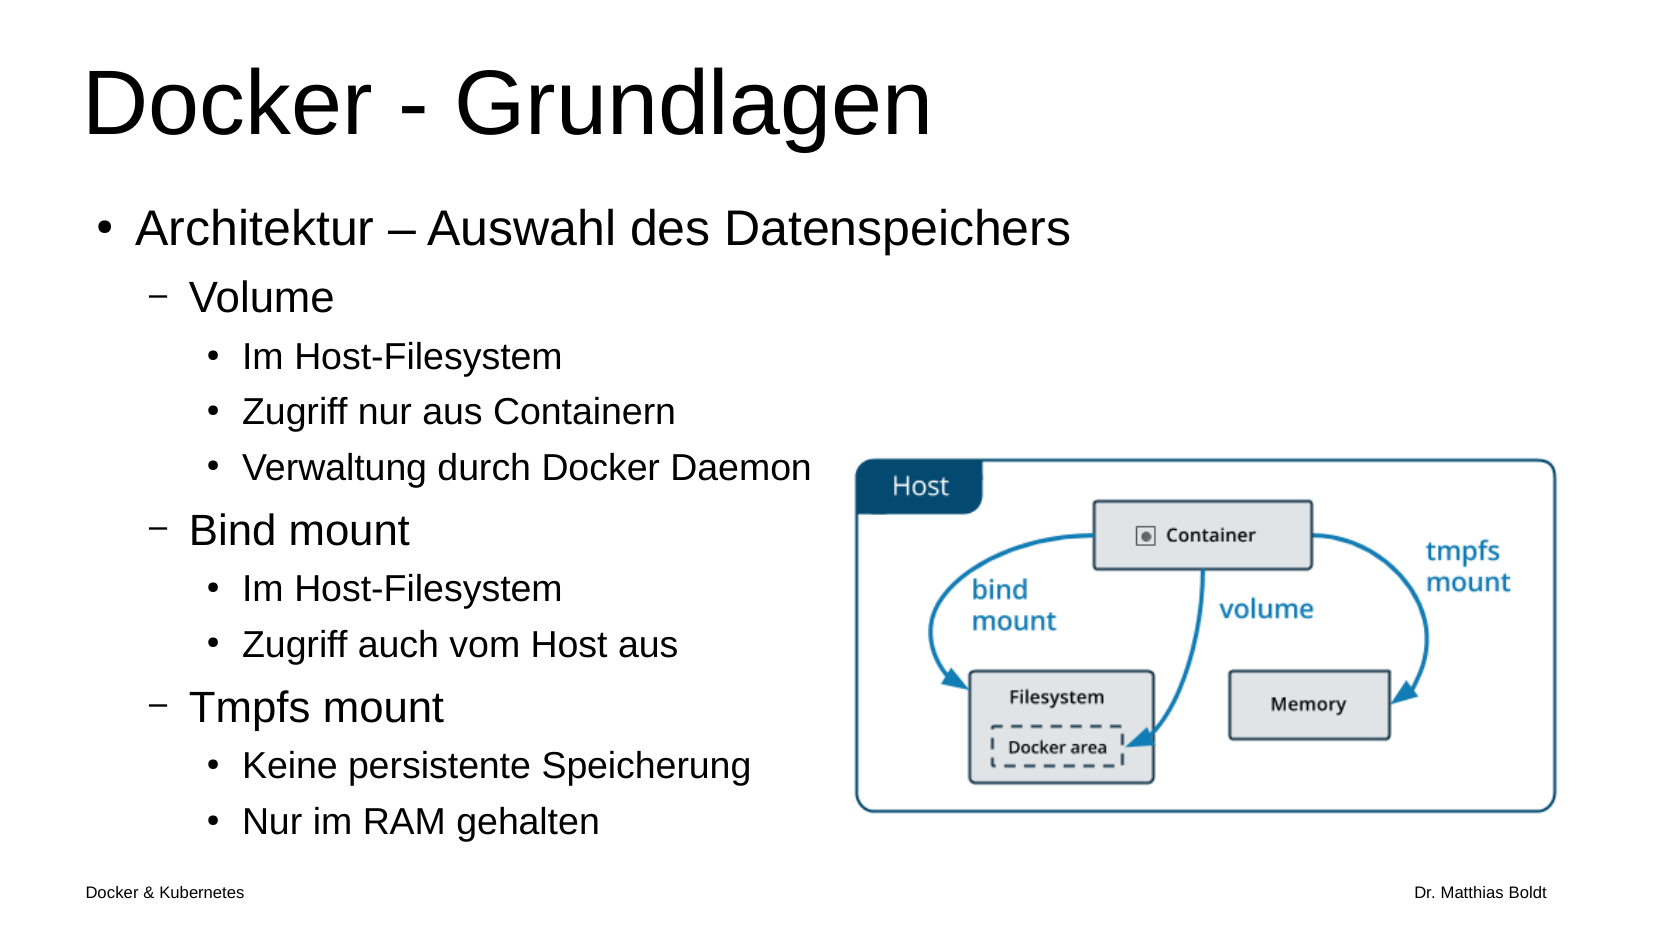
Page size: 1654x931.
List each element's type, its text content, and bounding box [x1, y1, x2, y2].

title Docker - Grundlagen [82, 25, 1571, 181]
list Architektur – Auswahl des Datenspeichers Volume Im Host-Filesystem Zugriff nur aus Containern Verwaltung durch Docker Daemon Bind mount Im Host-Filesystem Zugriff auch vom Host aus Tmpfs mount Keine persistente Speicherung Nur im RAM gehalten [82, 199, 1571, 845]
text_box Docker & Kubernetes Dr. Matthias Boldt [70, 875, 1563, 910]
picture [852, 454, 1560, 815]
